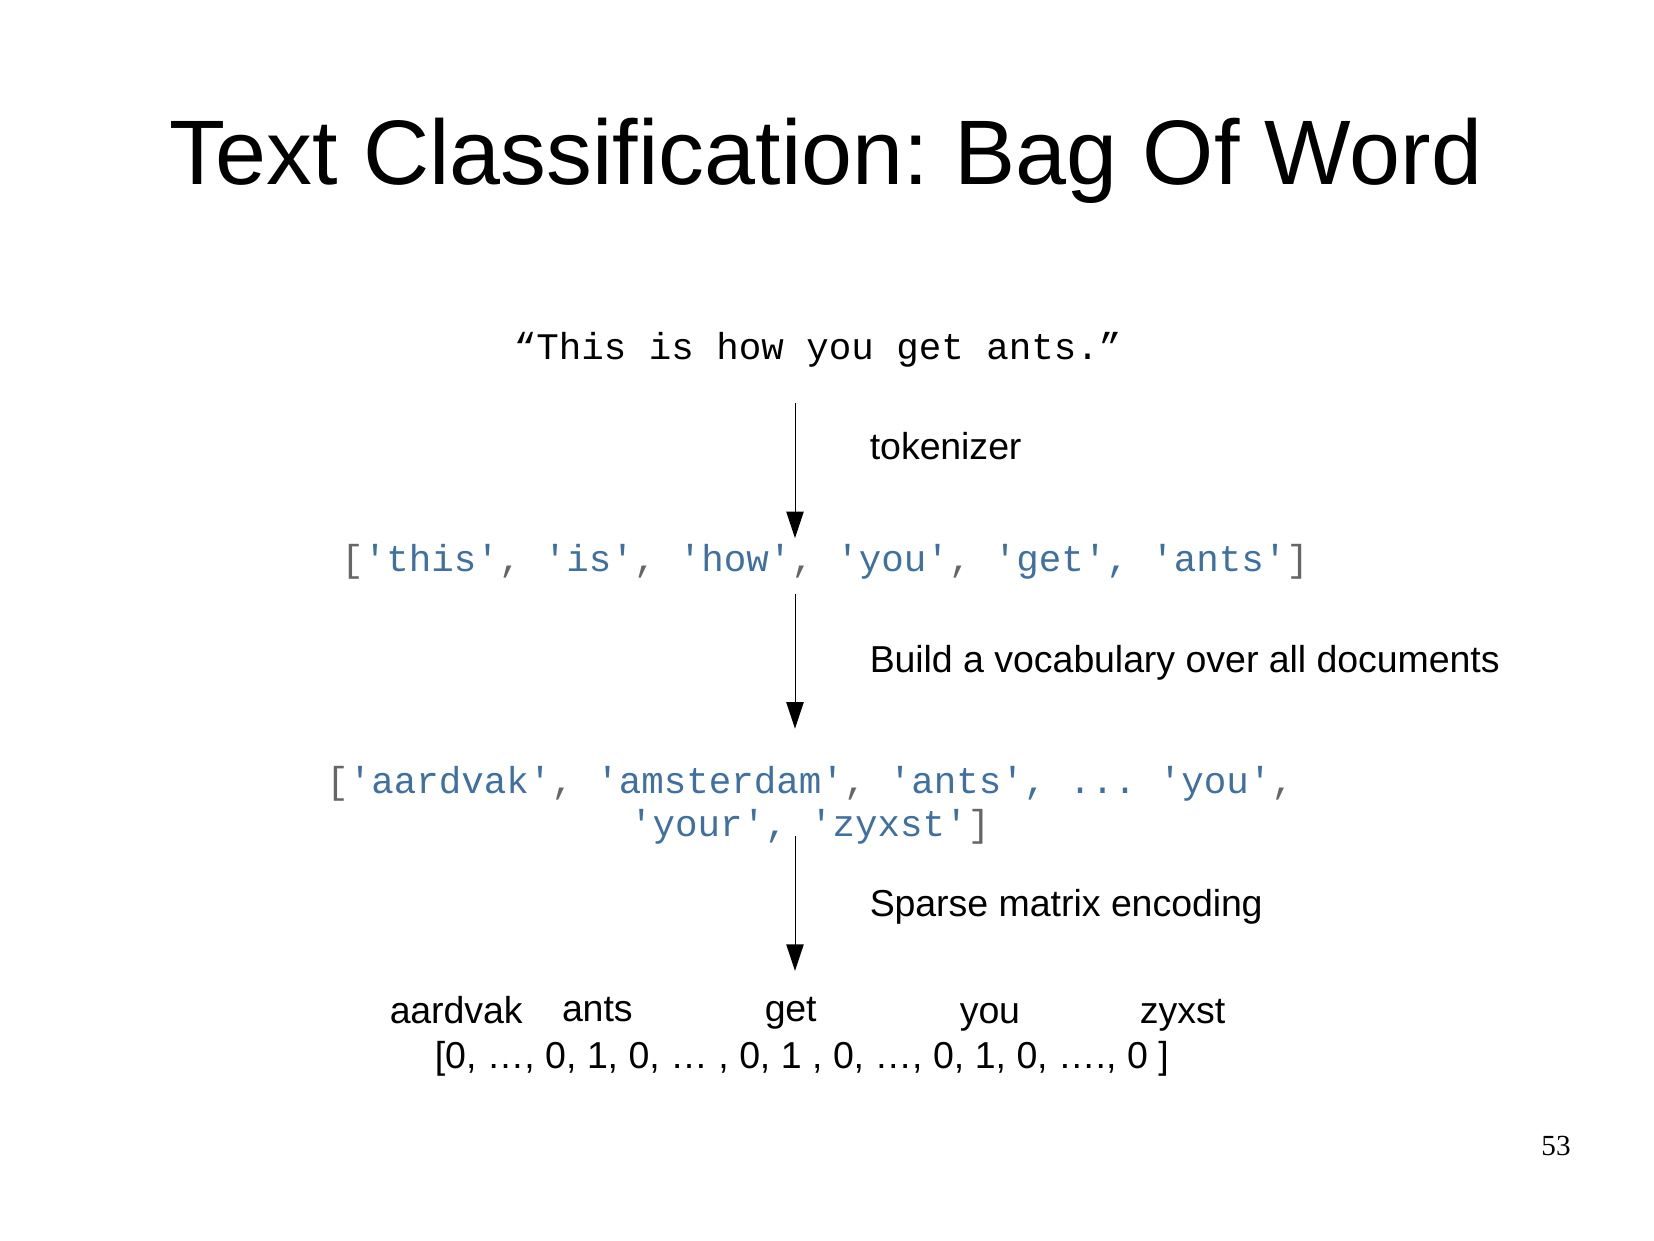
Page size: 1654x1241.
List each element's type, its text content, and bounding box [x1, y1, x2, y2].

text_box [0, …, 0, 1, 0, … , 0, 1 , 0, …, 0, 1, 0, …., 0 ] [420, 1026, 1186, 1084]
text_box get [750, 979, 871, 1066]
text_box Sparse matrix encoding [855, 849, 1321, 933]
text_box zyxst [1125, 981, 1261, 1039]
text_box Build a vocabulary over all documents [855, 630, 1561, 730]
text_box “This is how you get ants.” [465, 328, 1171, 372]
text_box you [945, 981, 1125, 1039]
text_box tokenizer [855, 418, 1111, 476]
title Text Classification: Bag Of Word [82, 49, 1571, 257]
text_box ['this', 'is', 'how', 'you', 'get', 'ants'] [315, 540, 1336, 584]
text_box aardvak [375, 981, 541, 1039]
text_box ['aardvak', 'amsterdam', 'ants', ... 'you', 'your', 'zyxst'] [300, 762, 1321, 849]
text_box ants [547, 980, 698, 1041]
